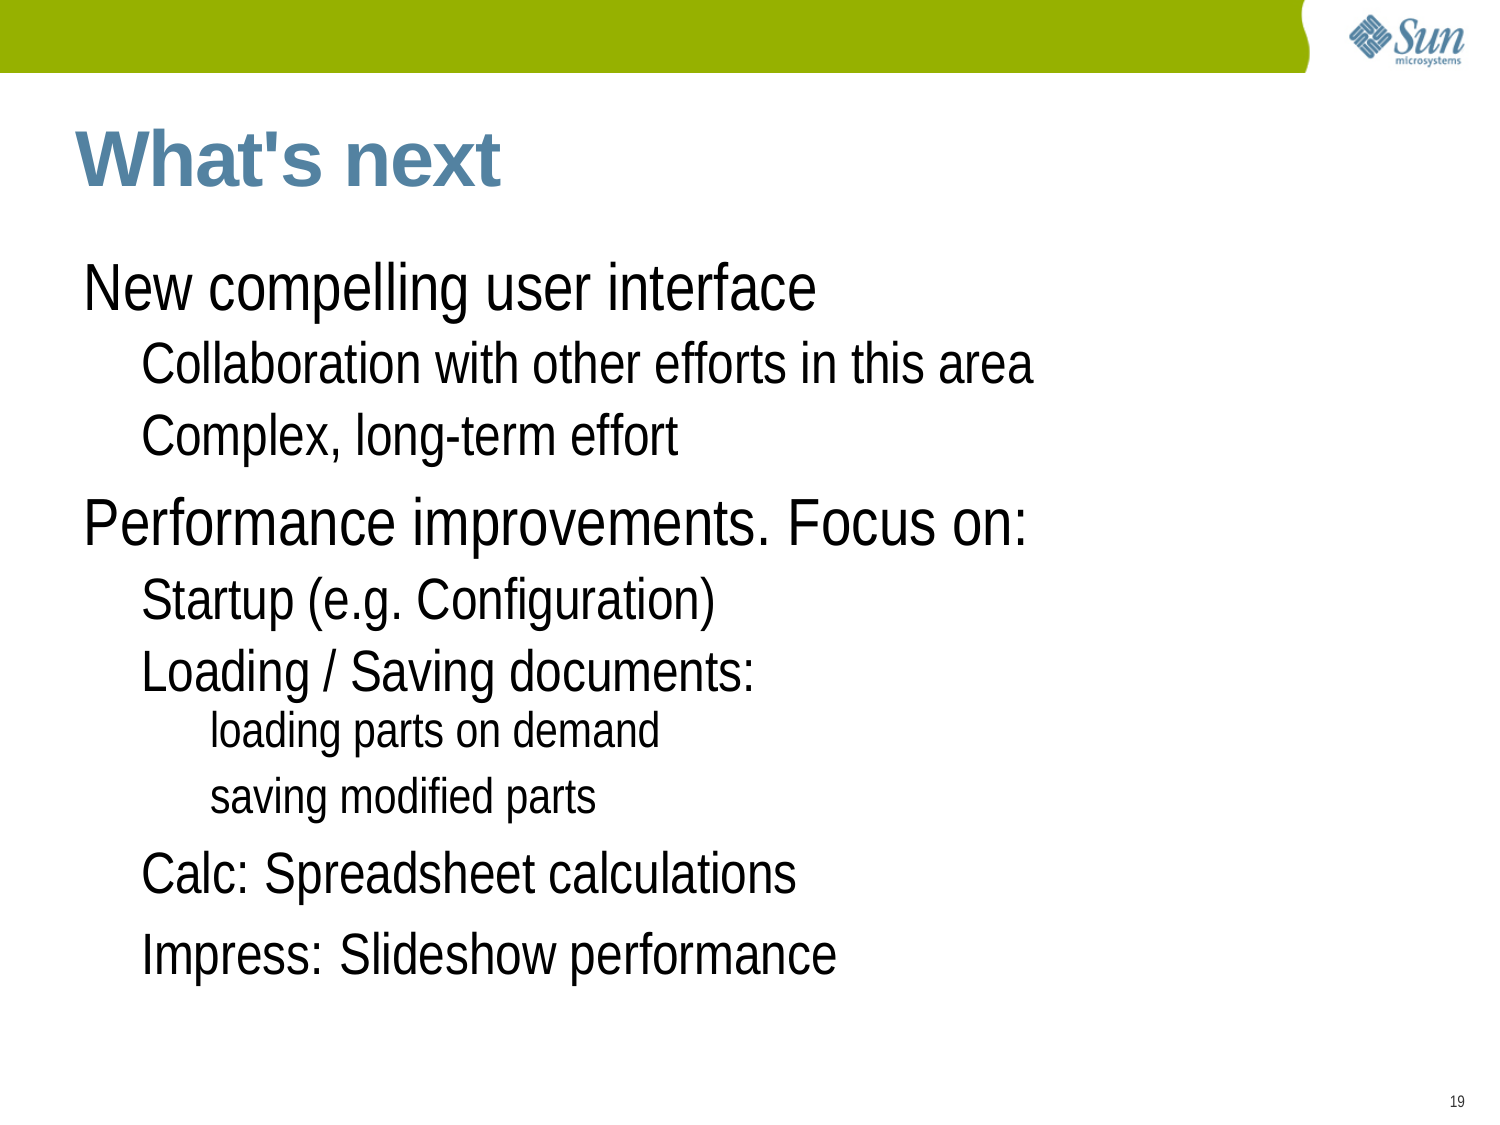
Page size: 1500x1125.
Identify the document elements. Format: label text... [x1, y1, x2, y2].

list New compelling user interface Collaboration with other efforts in this area Complex, long-term effort Performance improvements. Focus on: Startup (e.g. Configuration) Loading / Saving documents: loading parts on demand saving modified parts Calc: Spreadsheet calculations Impress: Slideshow performance [64, 258, 1459, 1062]
title What's next [75, 123, 1437, 227]
picture [0, 0, 1500, 73]
